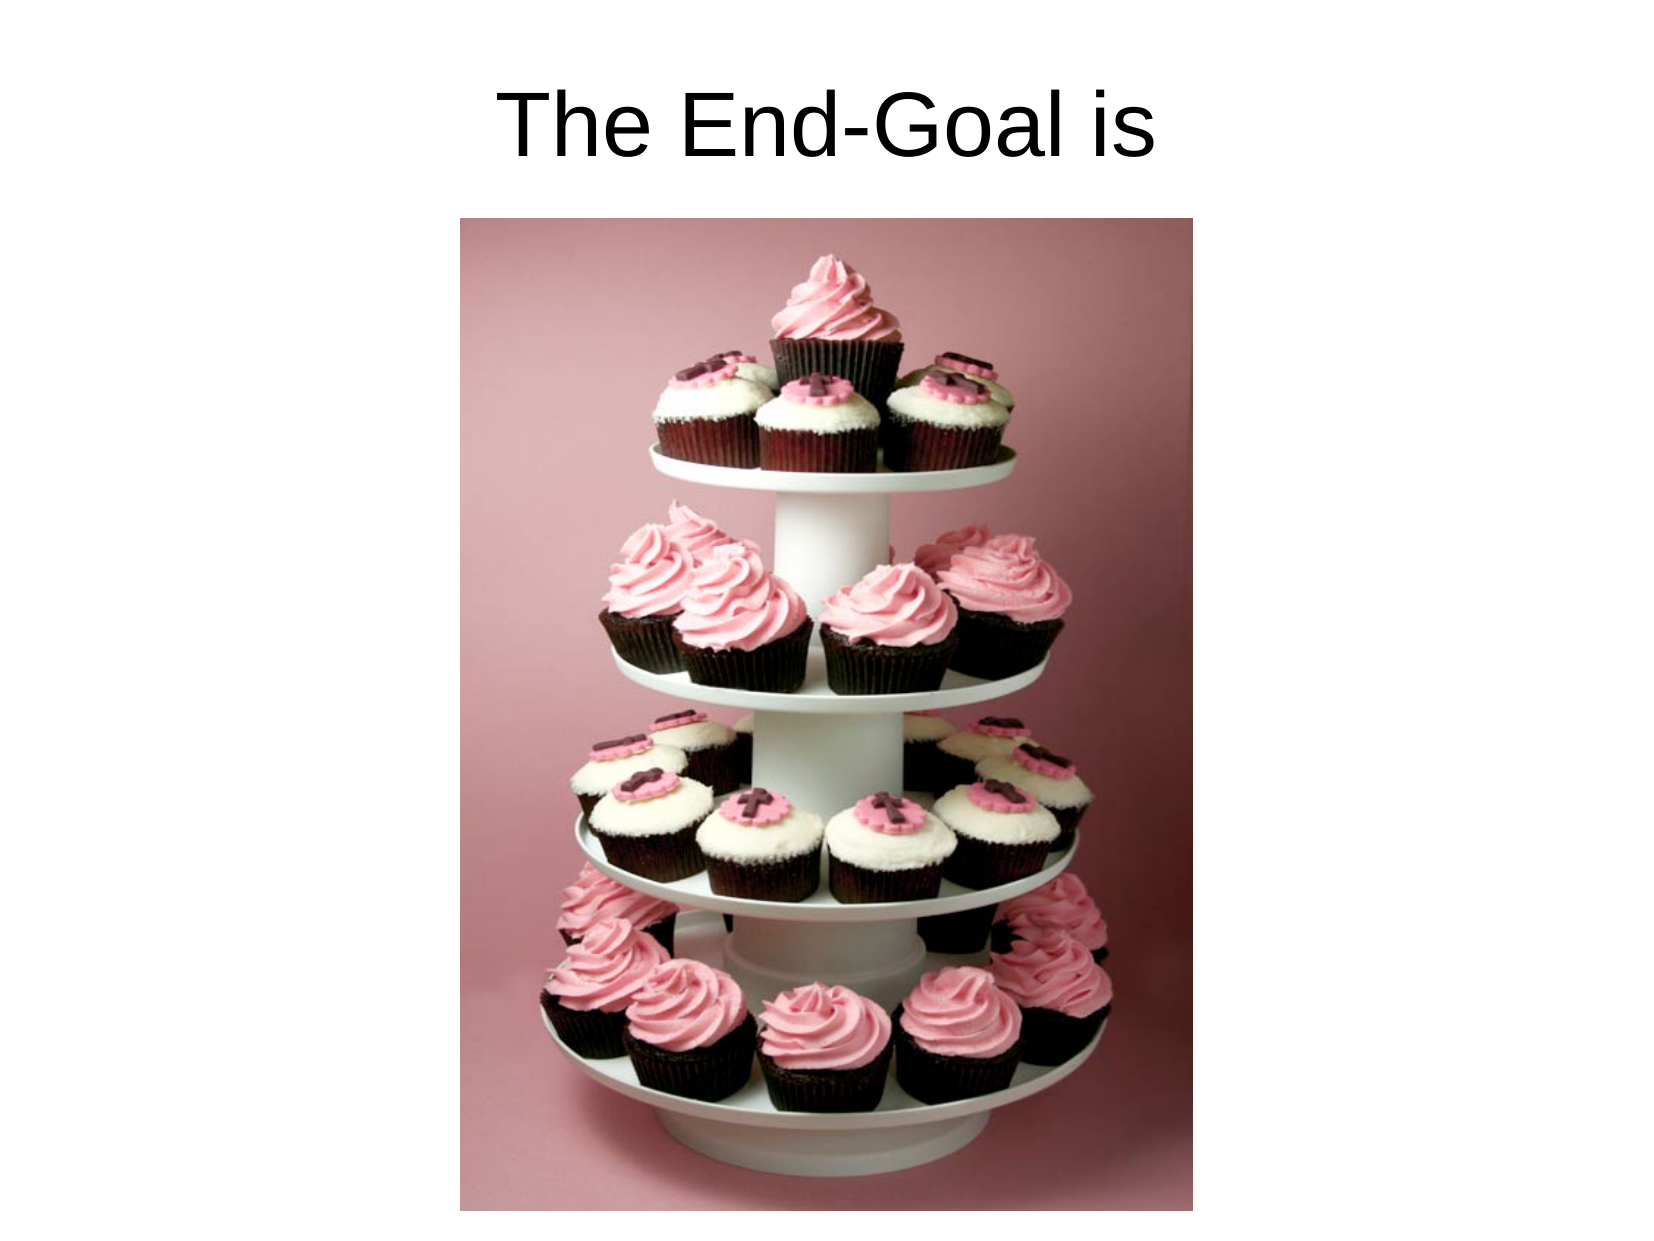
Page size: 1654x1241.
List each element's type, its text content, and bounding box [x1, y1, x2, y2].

picture [460, 218, 1193, 1211]
title The End-Goal is [82, 49, 1571, 201]
